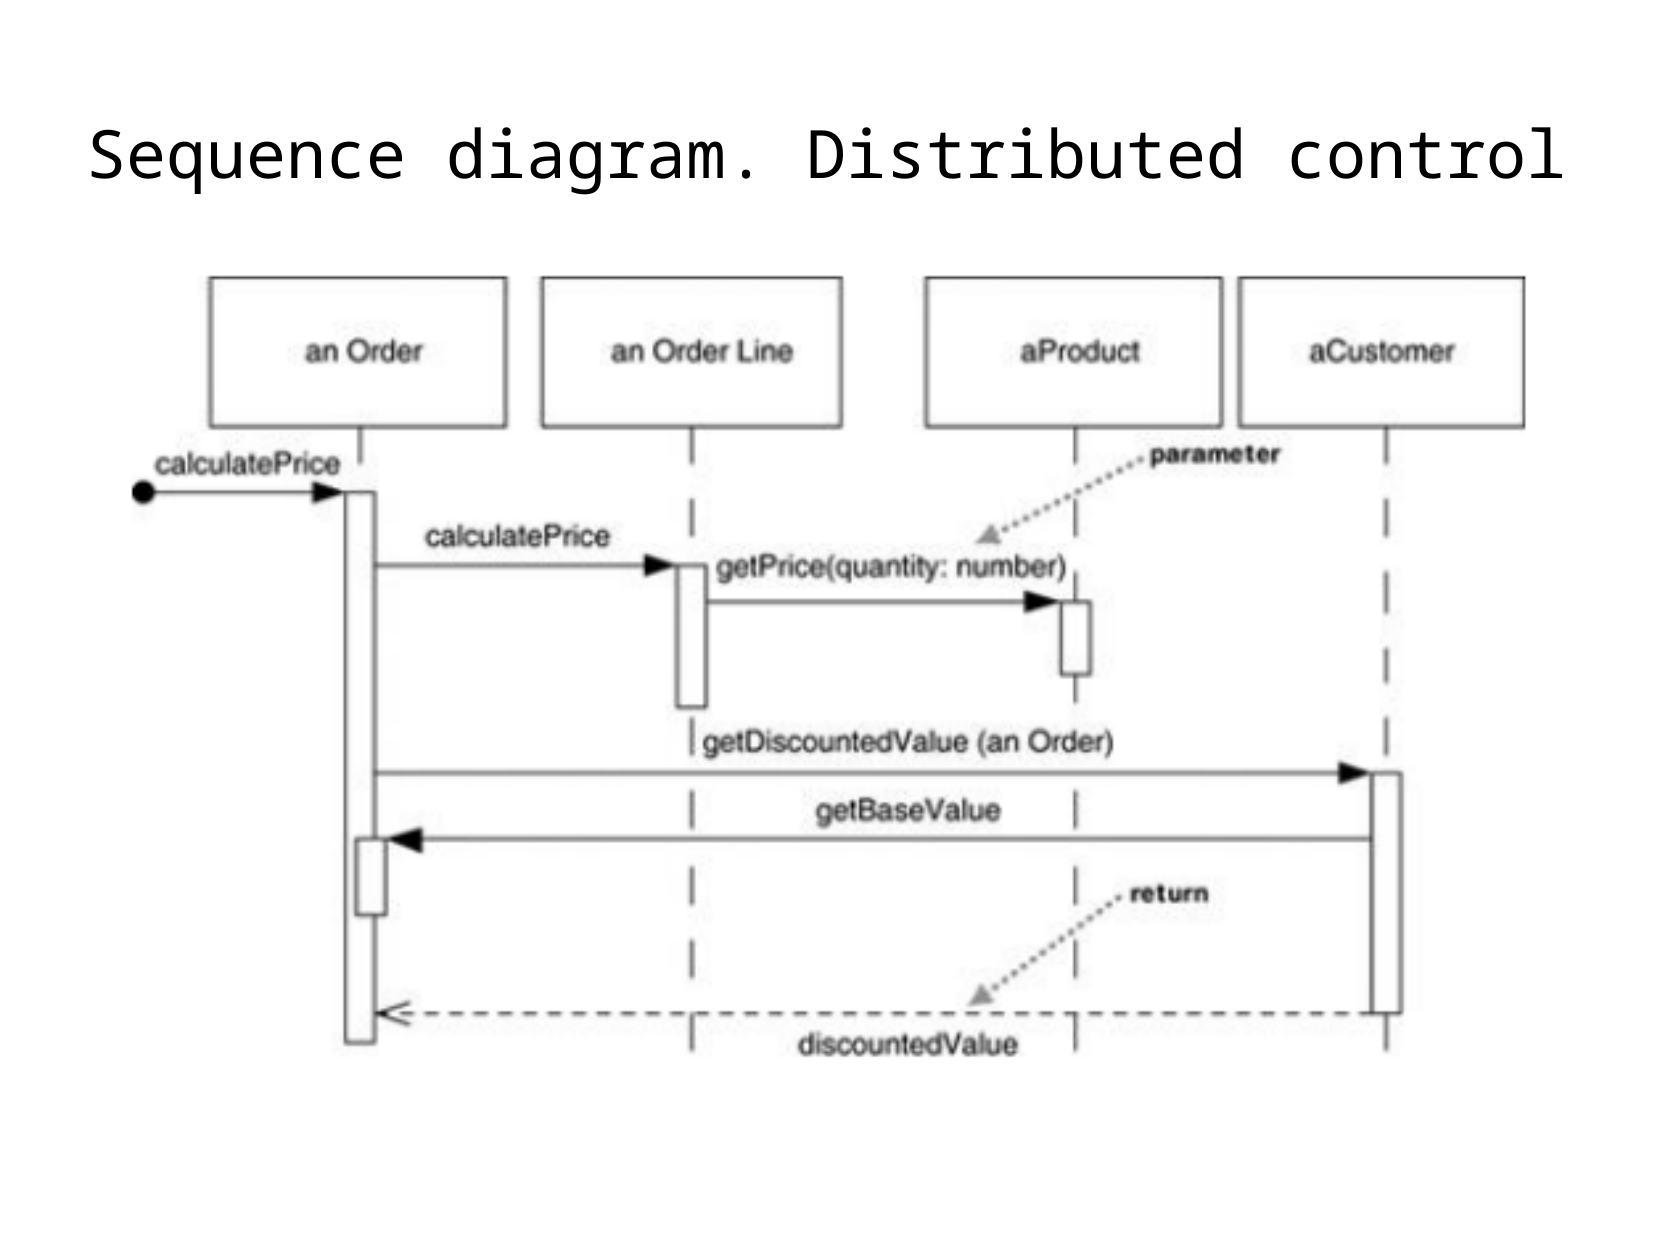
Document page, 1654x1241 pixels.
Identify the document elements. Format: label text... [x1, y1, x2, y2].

picture [96, 256, 1571, 1081]
title Sequence diagram. Distributed control [82, 49, 1571, 257]
